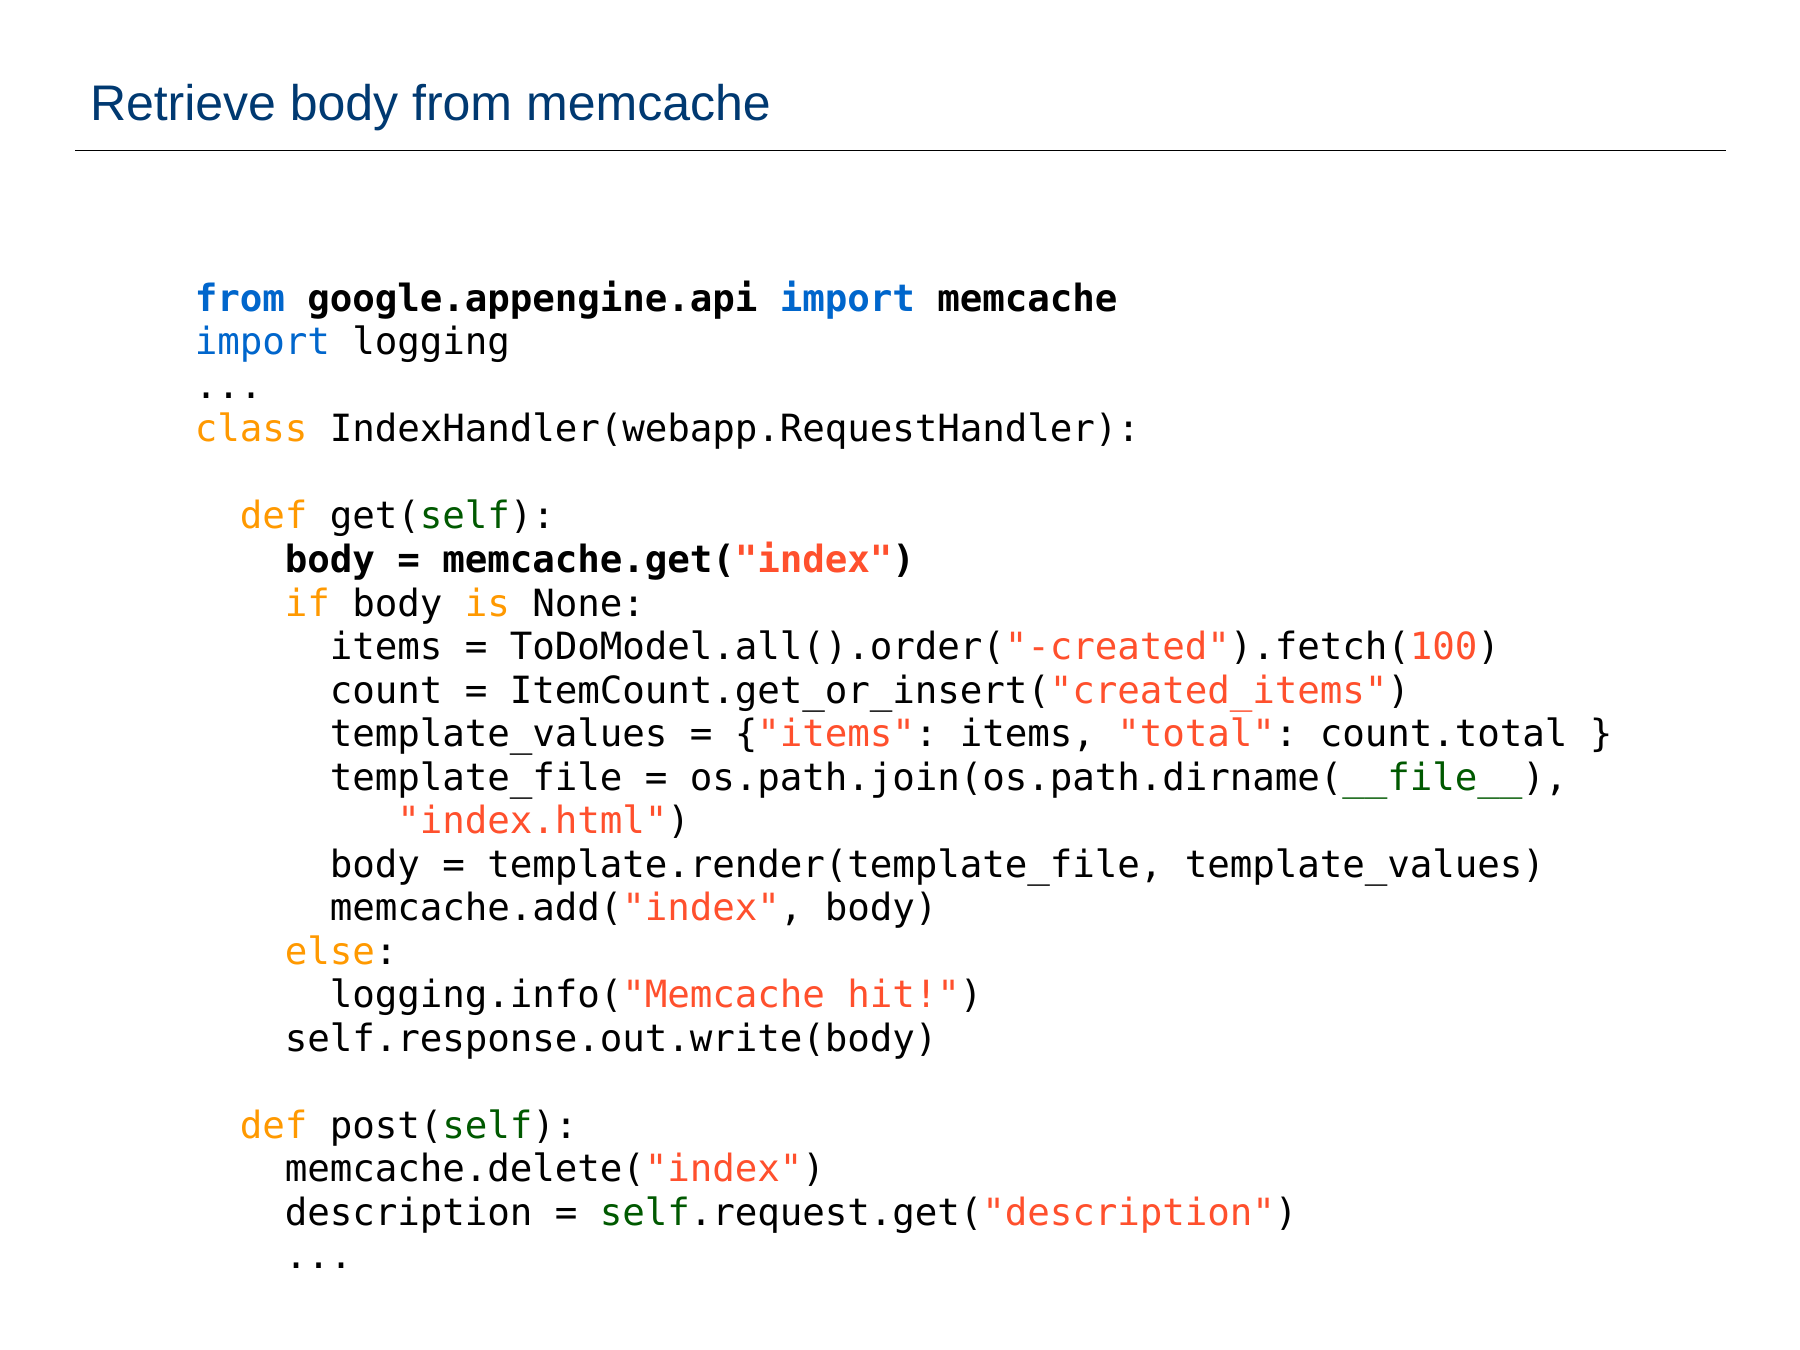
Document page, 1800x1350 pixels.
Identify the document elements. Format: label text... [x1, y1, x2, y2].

text_box from google.appengine.api import memcache import logging ... class IndexHandler(webapp.RequestHandler): def get(self): body = memcache.get("index") if body is None: items = ToDoModel.all().order("-created").fetch(100) count = ItemCount.get_or_insert("created_items") template_values = {"items": items, "total": count.total } template_file = os.path.join(os.path.dirname(__file__), "index.html") body = template.render(template_file, template_values) memcache.add("index", body) else: logging.info("Memcache hit!") self.response.out.write(body) def post(self): memcache.delete("index") description = self.request.get("description") ... [180, 269, 1628, 1329]
title Retrieve body from memcache [90, 61, 1710, 150]
